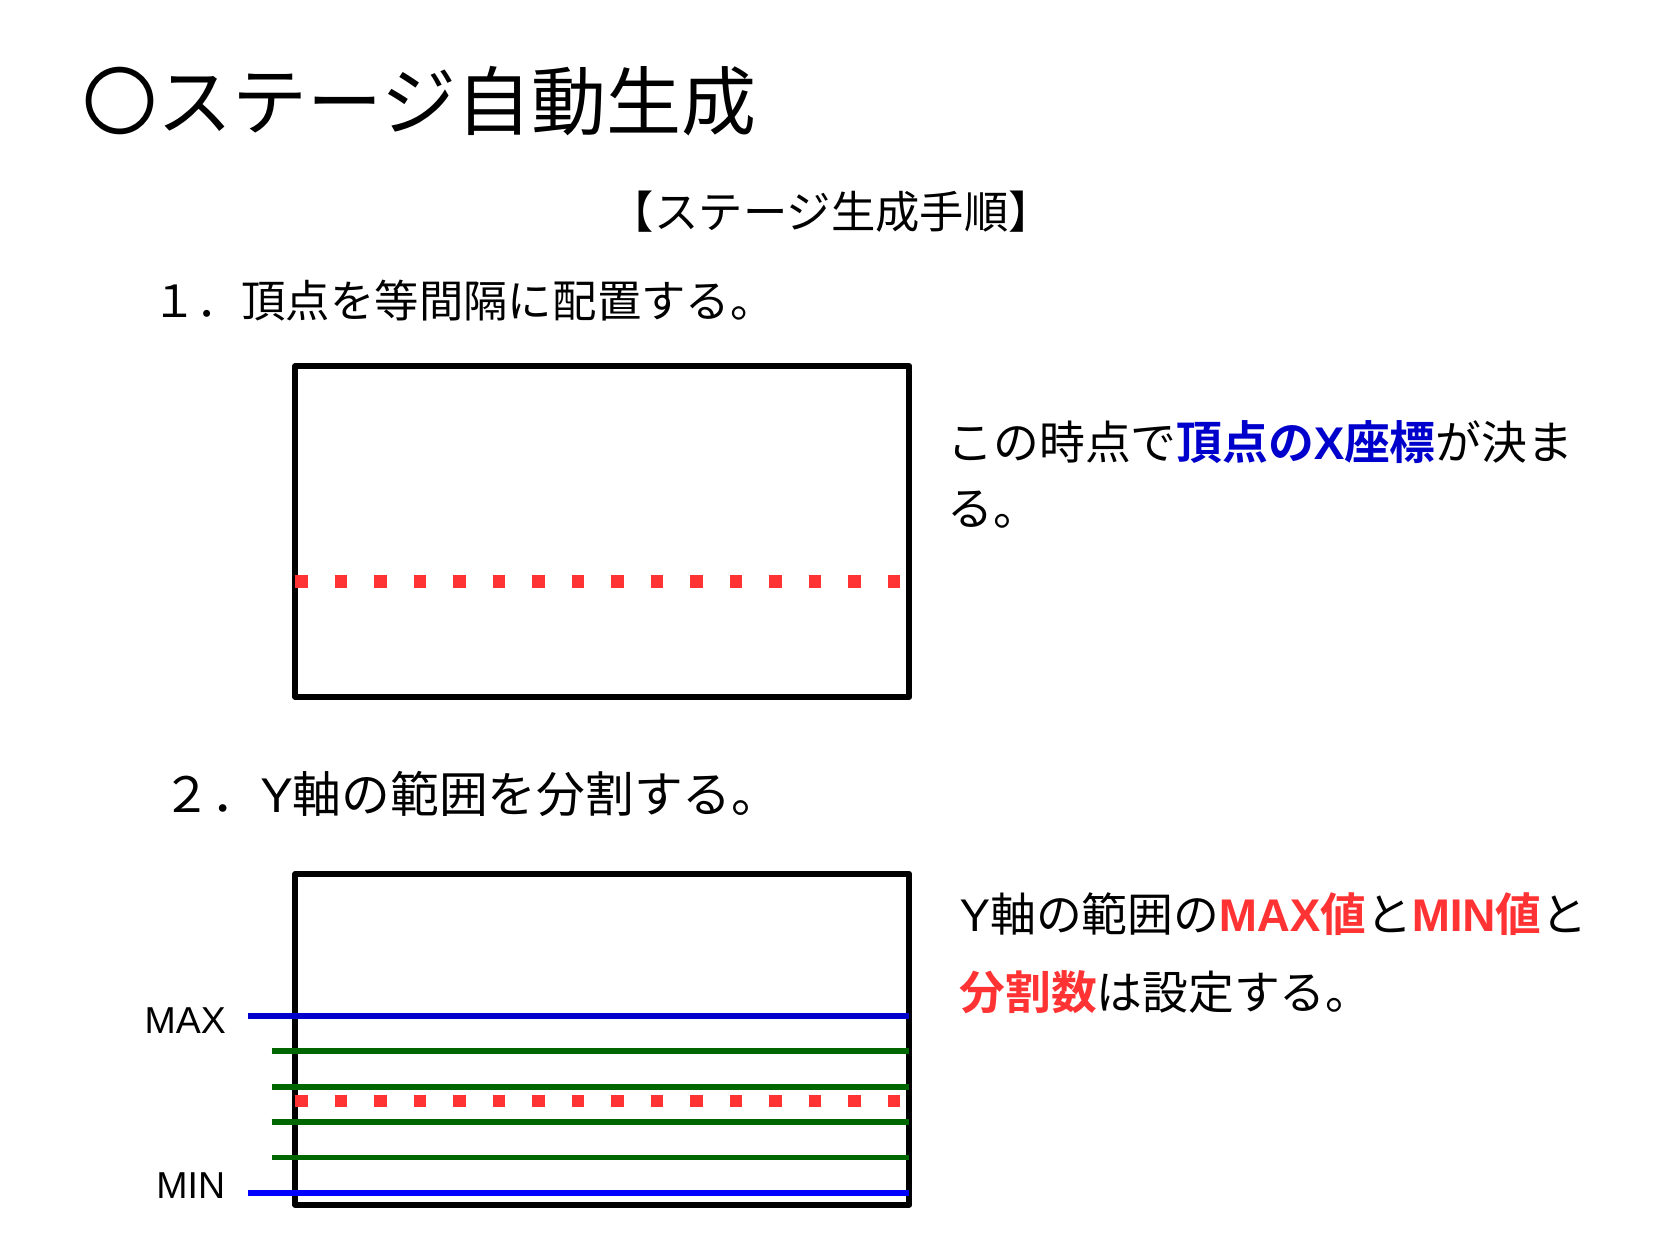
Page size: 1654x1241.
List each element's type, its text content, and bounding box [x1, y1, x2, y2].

text_box この時点で頂点のX座標が決まる。 [933, 398, 1654, 603]
text_box MIN [141, 1157, 249, 1217]
text_box Y軸の範囲のMAX値とMIN値と 分割数は設定する。 [944, 871, 1654, 1075]
text_box [295, 874, 910, 1205]
list ２．Y軸の範囲を分割する。 [35, 755, 1264, 827]
text_box MAX [129, 992, 249, 1049]
text_box [295, 366, 910, 697]
title 〇ステージ自動生成 [82, 40, 1063, 154]
list 【ステージ生成手順】 １．頂点を等間隔に配置する。 [94, 177, 1453, 331]
